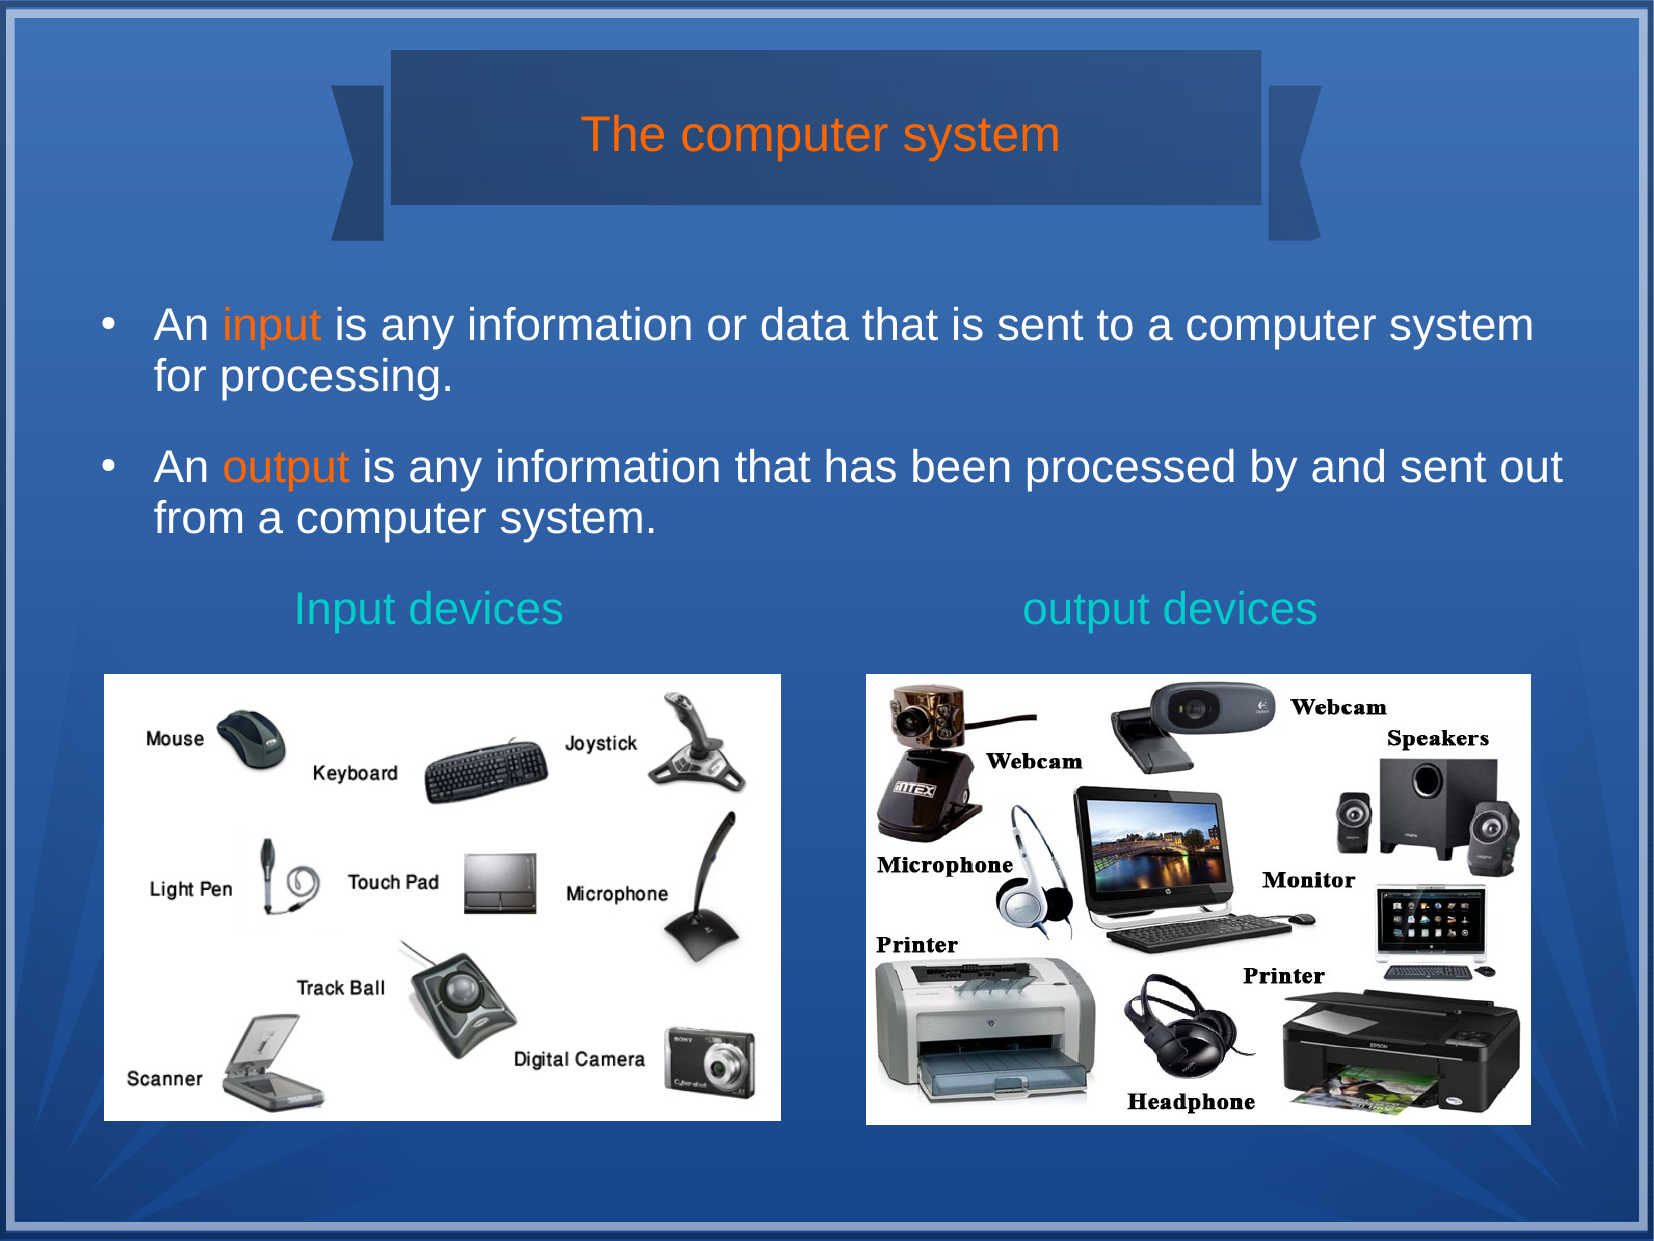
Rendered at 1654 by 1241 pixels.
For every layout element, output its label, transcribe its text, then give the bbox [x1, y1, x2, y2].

list An input is any information or data that is sent to a computer system for processing. An output is any information that has been processed by and sent out from a computer system. Input devices output devices [82, 299, 1571, 1241]
title The computer system [400, 30, 1276, 188]
picture [104, 674, 781, 1121]
picture [866, 674, 1531, 1126]
